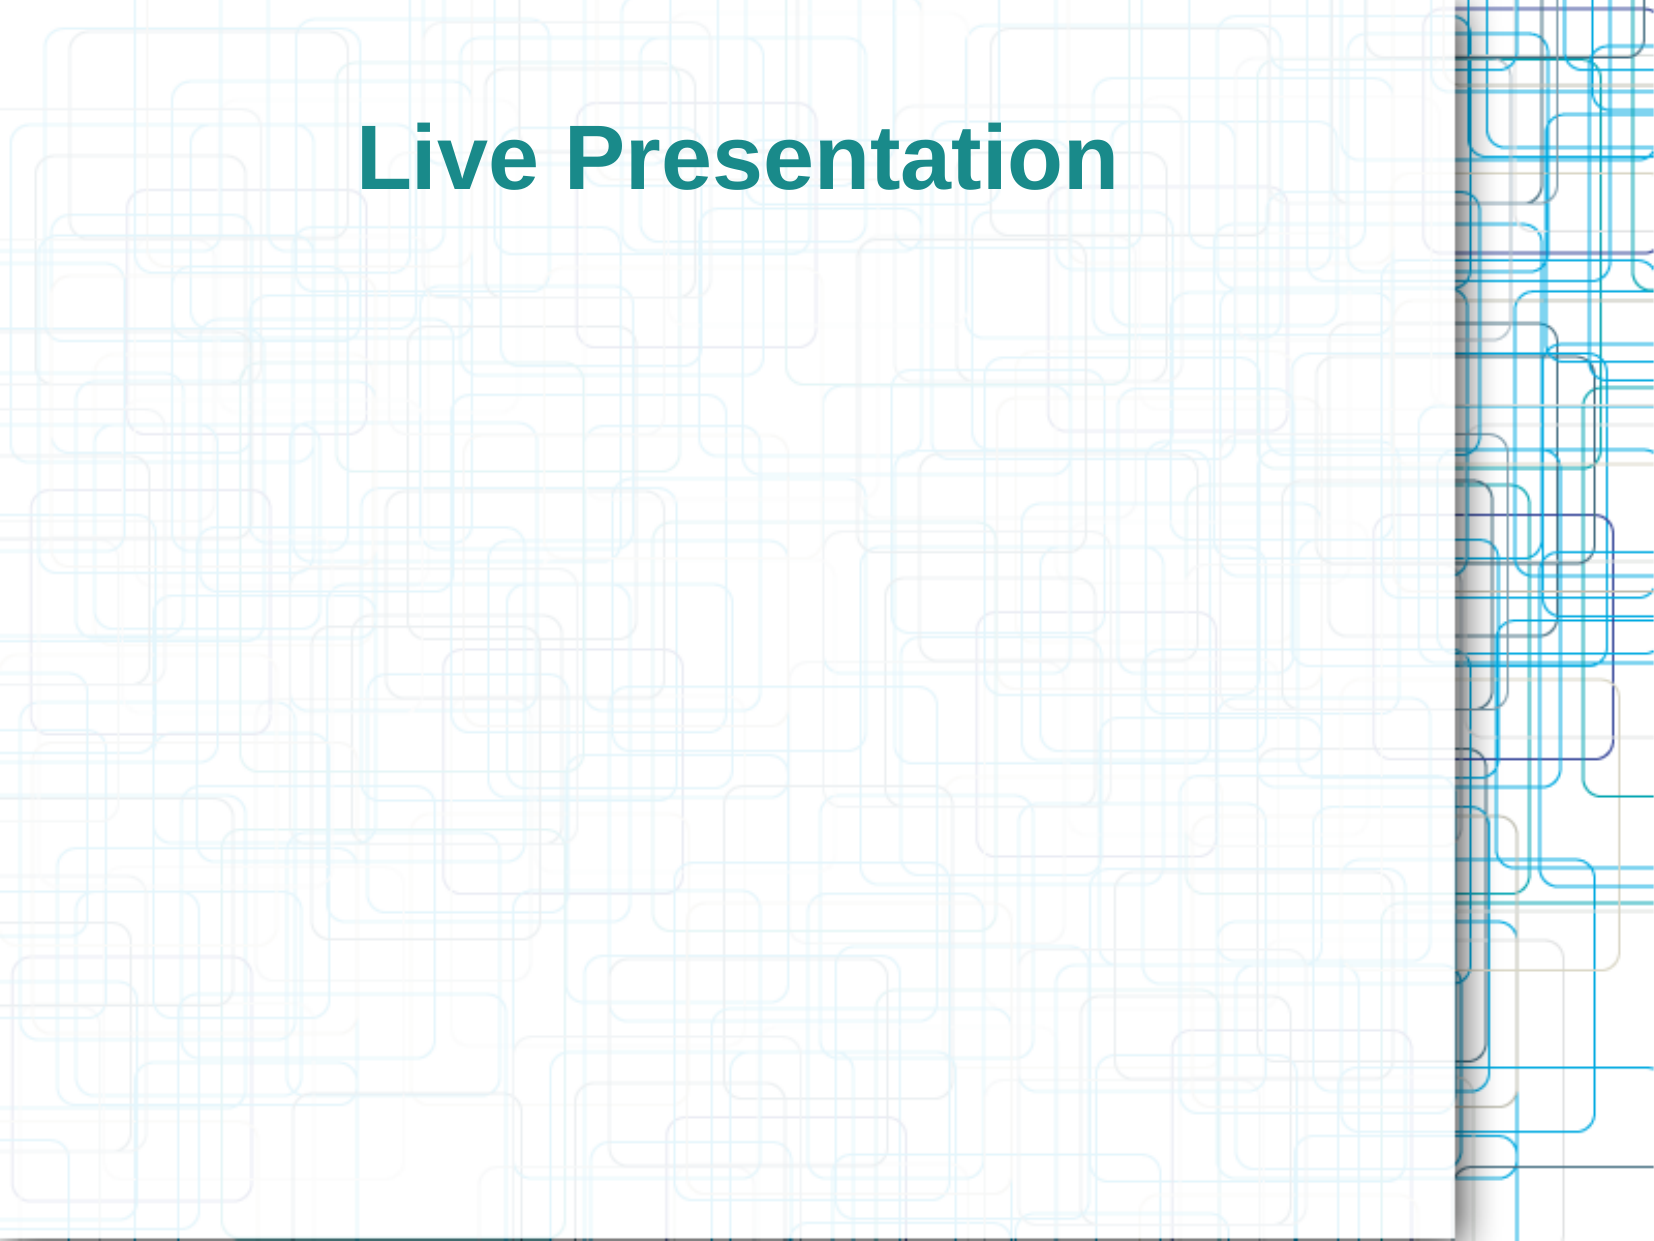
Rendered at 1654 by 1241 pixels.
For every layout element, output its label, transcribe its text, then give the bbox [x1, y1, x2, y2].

picture [0, 0, 1654, 1241]
title Live Presentation [59, 49, 1418, 257]
